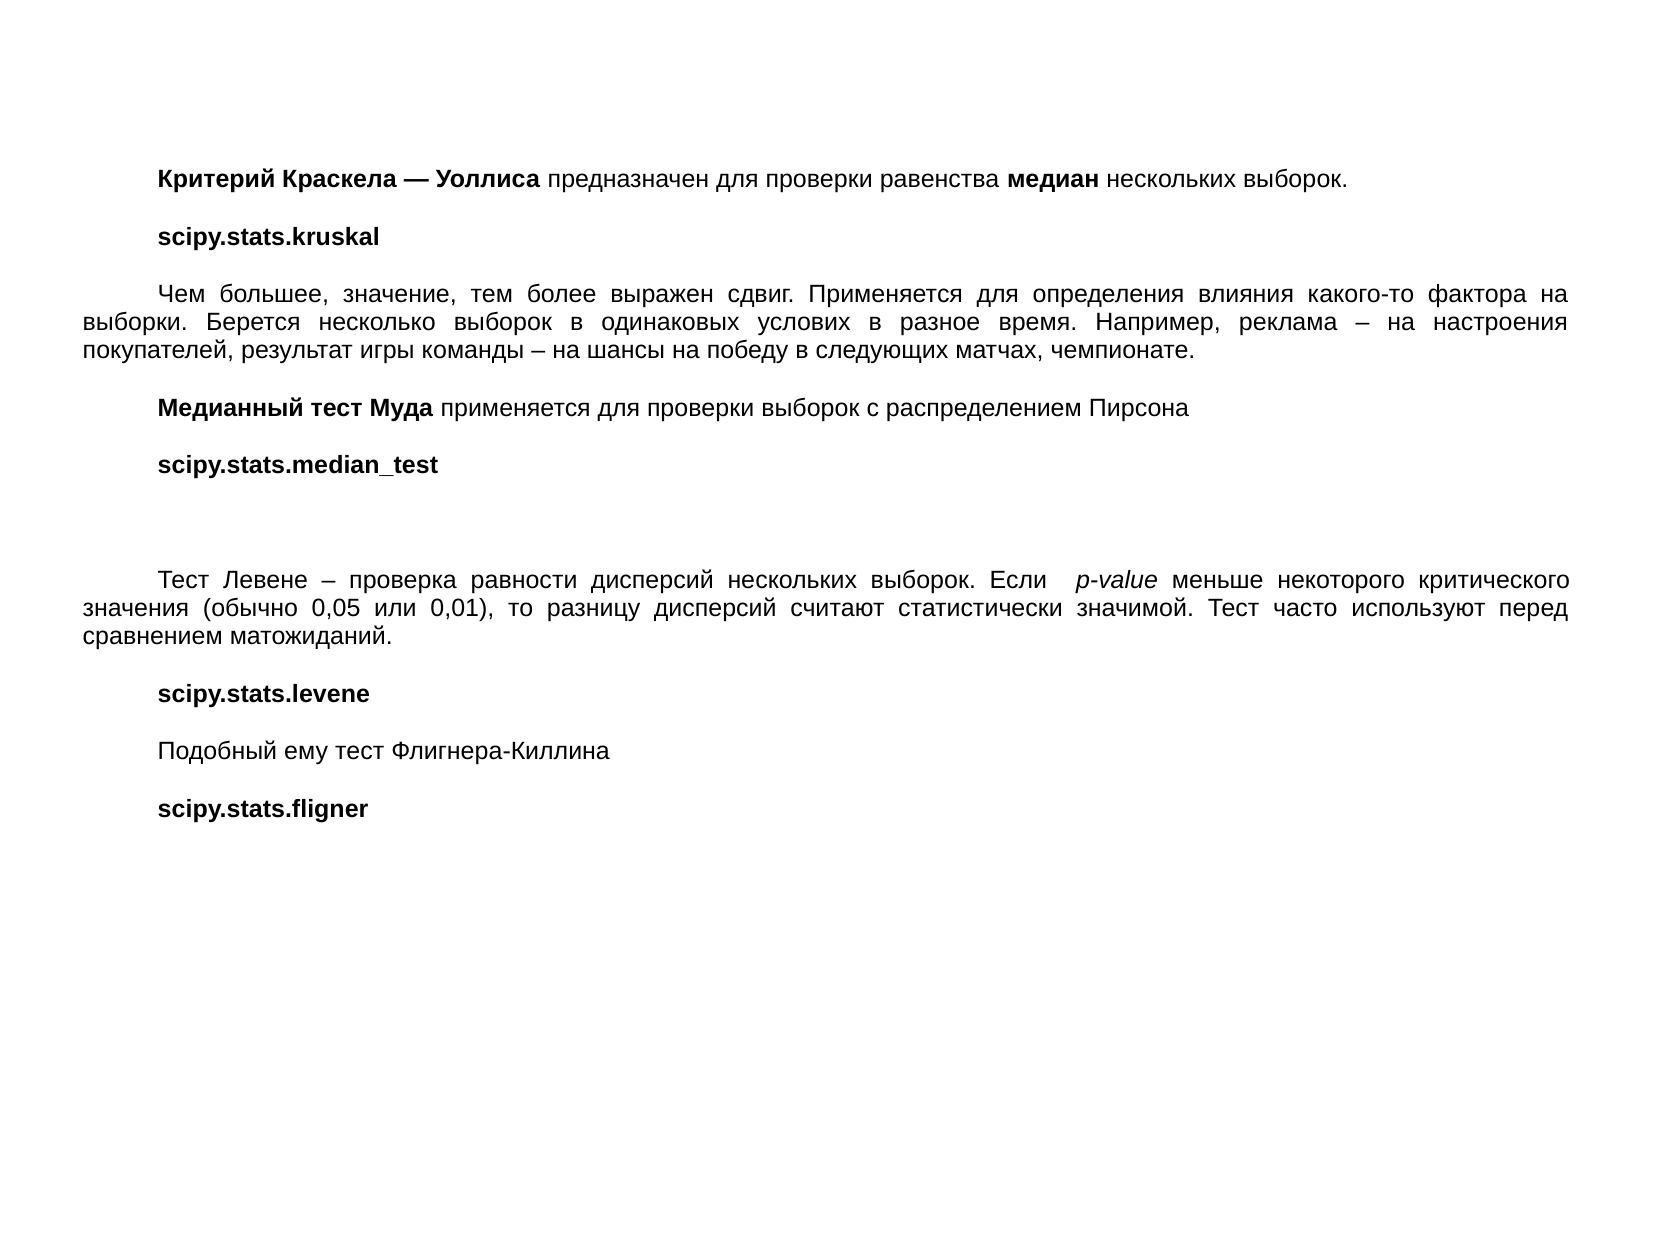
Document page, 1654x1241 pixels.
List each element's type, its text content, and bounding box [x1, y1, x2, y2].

list Критерий Краскела — Уоллиса предназначен для проверки равенства медиан нескольких выборок. scipy.stats.kruskal Чем большее, значение, тем более выражен сдвиг. Применяется для определения влияния какого-то фактора на выборки. Берется несколько выборок в одинаковых услових в разное время. Например, реклама – на настроения покупателей, результат игры команды – на шансы на победу в следующих матчах, чемпионате. Медианный тест Муда применяется для проверки выборок с распределением Пирсона scipy.stats.median_test Тест Левене – проверка равности дисперсий нескольких выборок. Если p-value меньше некоторого критического значения (обычно 0,05 или 0,01), то разницу дисперсий считают статистически значимой. Тест часто используют перед сравнением матожиданий. scipy.stats.levene Подобный ему тест Флигнера-Киллина scipy.stats.fligner [82, 165, 1571, 1010]
